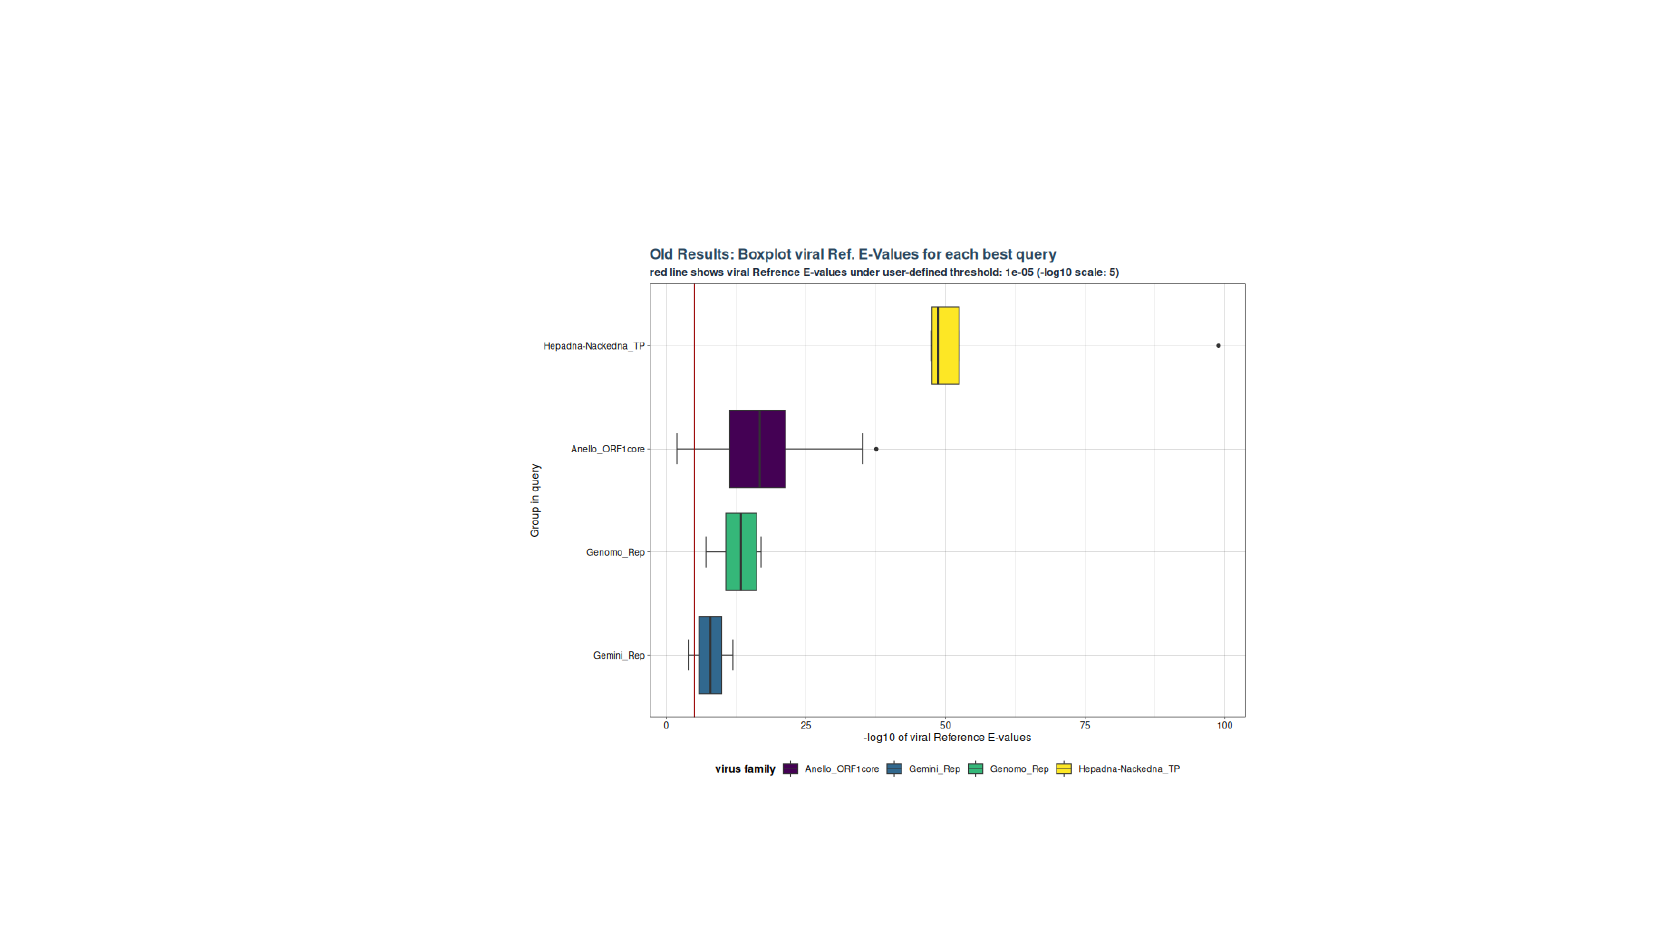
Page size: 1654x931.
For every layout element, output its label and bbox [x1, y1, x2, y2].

picture [525, 243, 1250, 788]
